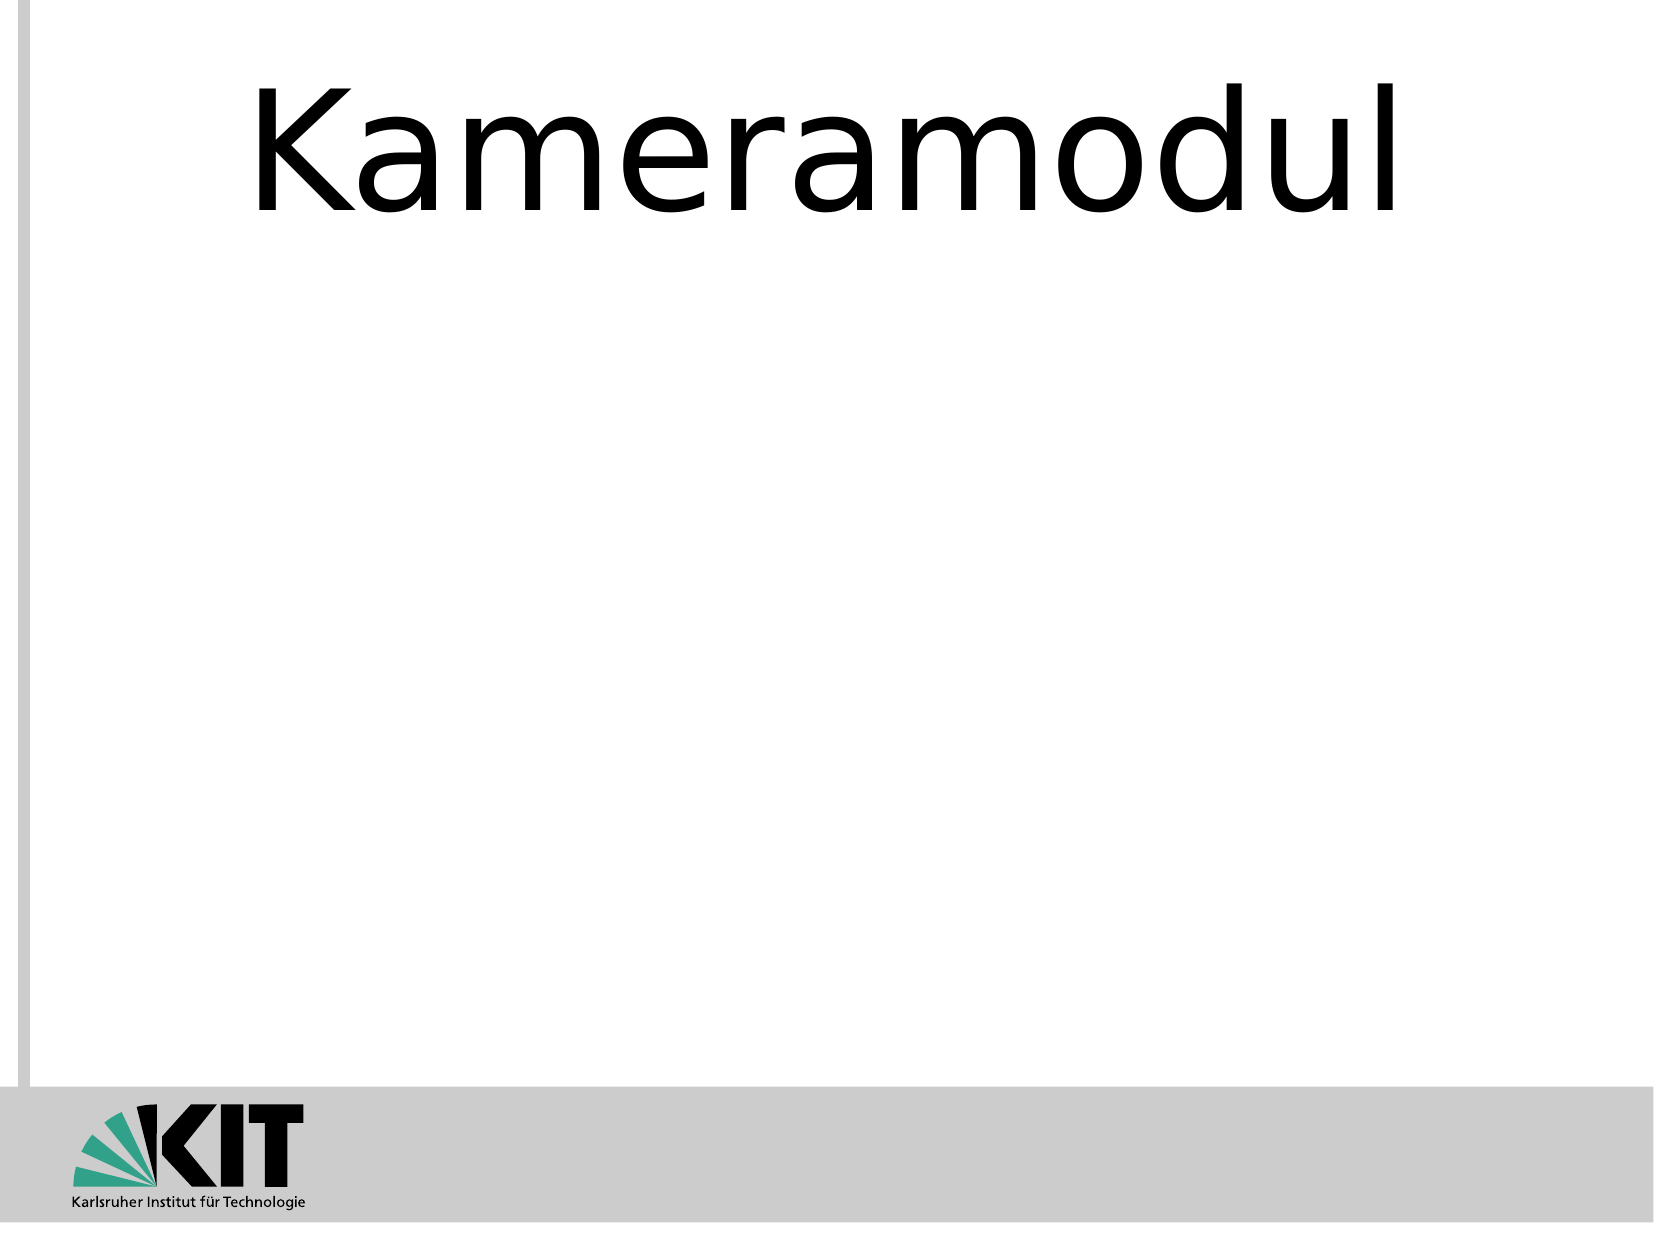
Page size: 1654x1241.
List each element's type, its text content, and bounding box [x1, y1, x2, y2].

picture [70, 1098, 308, 1217]
title Kameramodul [82, 49, 1571, 257]
text_box [0, 1086, 1654, 1223]
